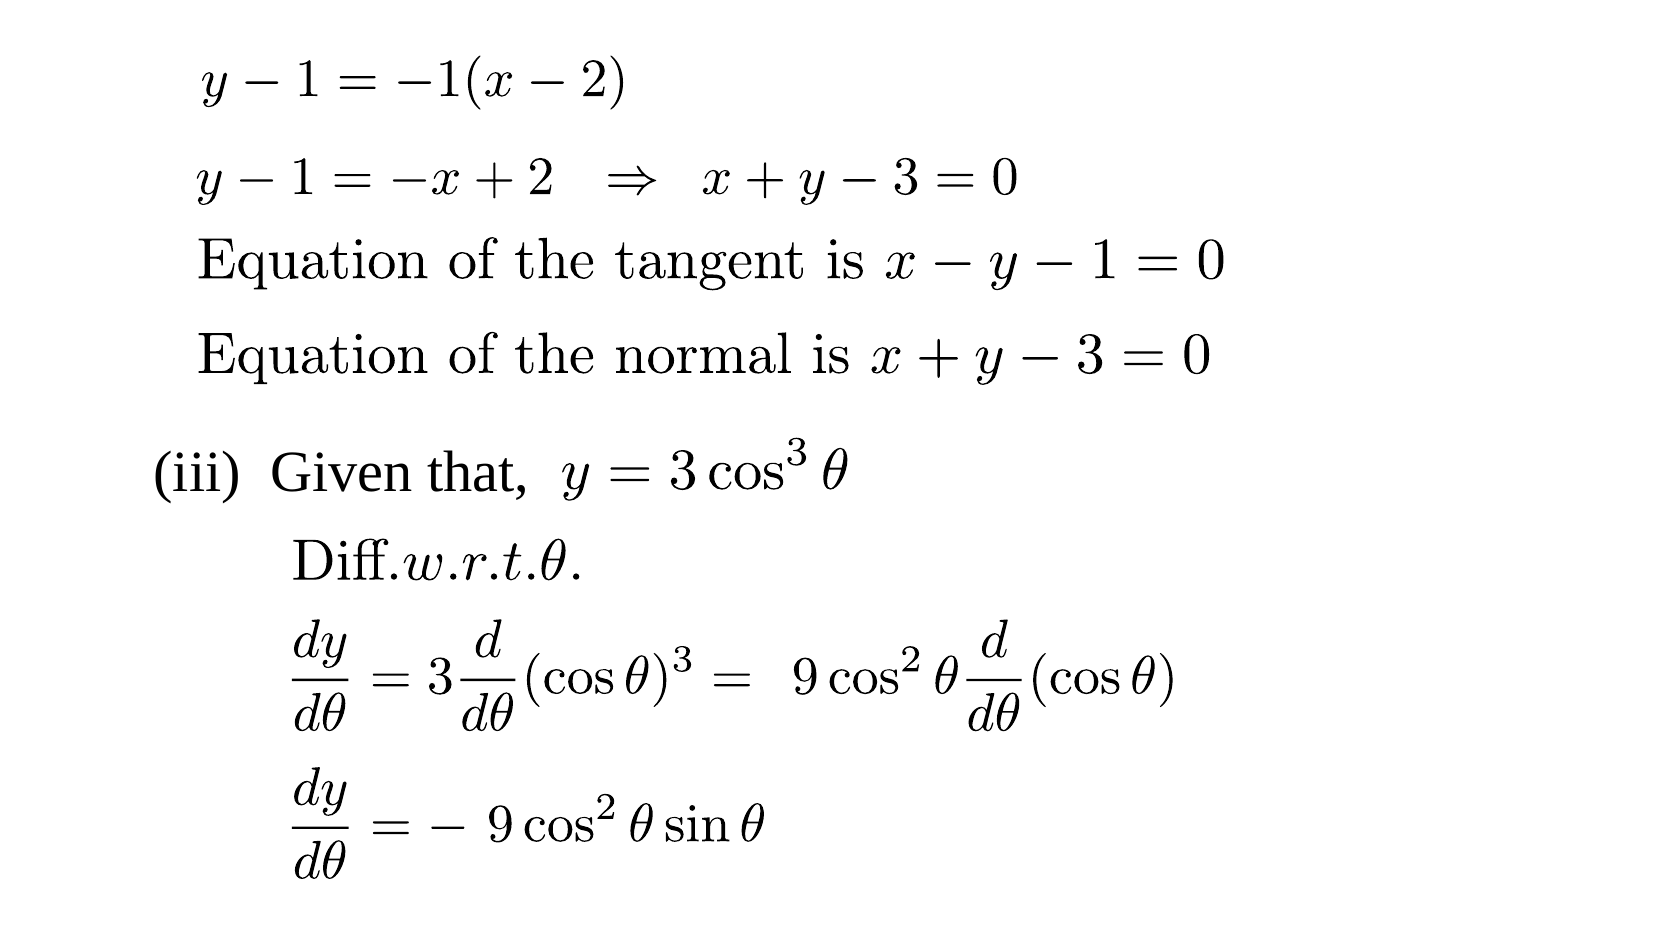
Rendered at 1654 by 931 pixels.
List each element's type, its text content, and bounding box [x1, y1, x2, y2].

text_box [196, 157, 657, 205]
text_box [293, 538, 580, 581]
text_box [793, 619, 1173, 732]
text_box [198, 237, 1224, 291]
text_box [562, 437, 848, 501]
text_box [702, 157, 1017, 205]
text_box [291, 767, 764, 879]
title (iii) Given that, [47, 48, 1607, 910]
text_box [202, 55, 624, 110]
text_box [291, 619, 750, 732]
text_box [198, 331, 1210, 385]
